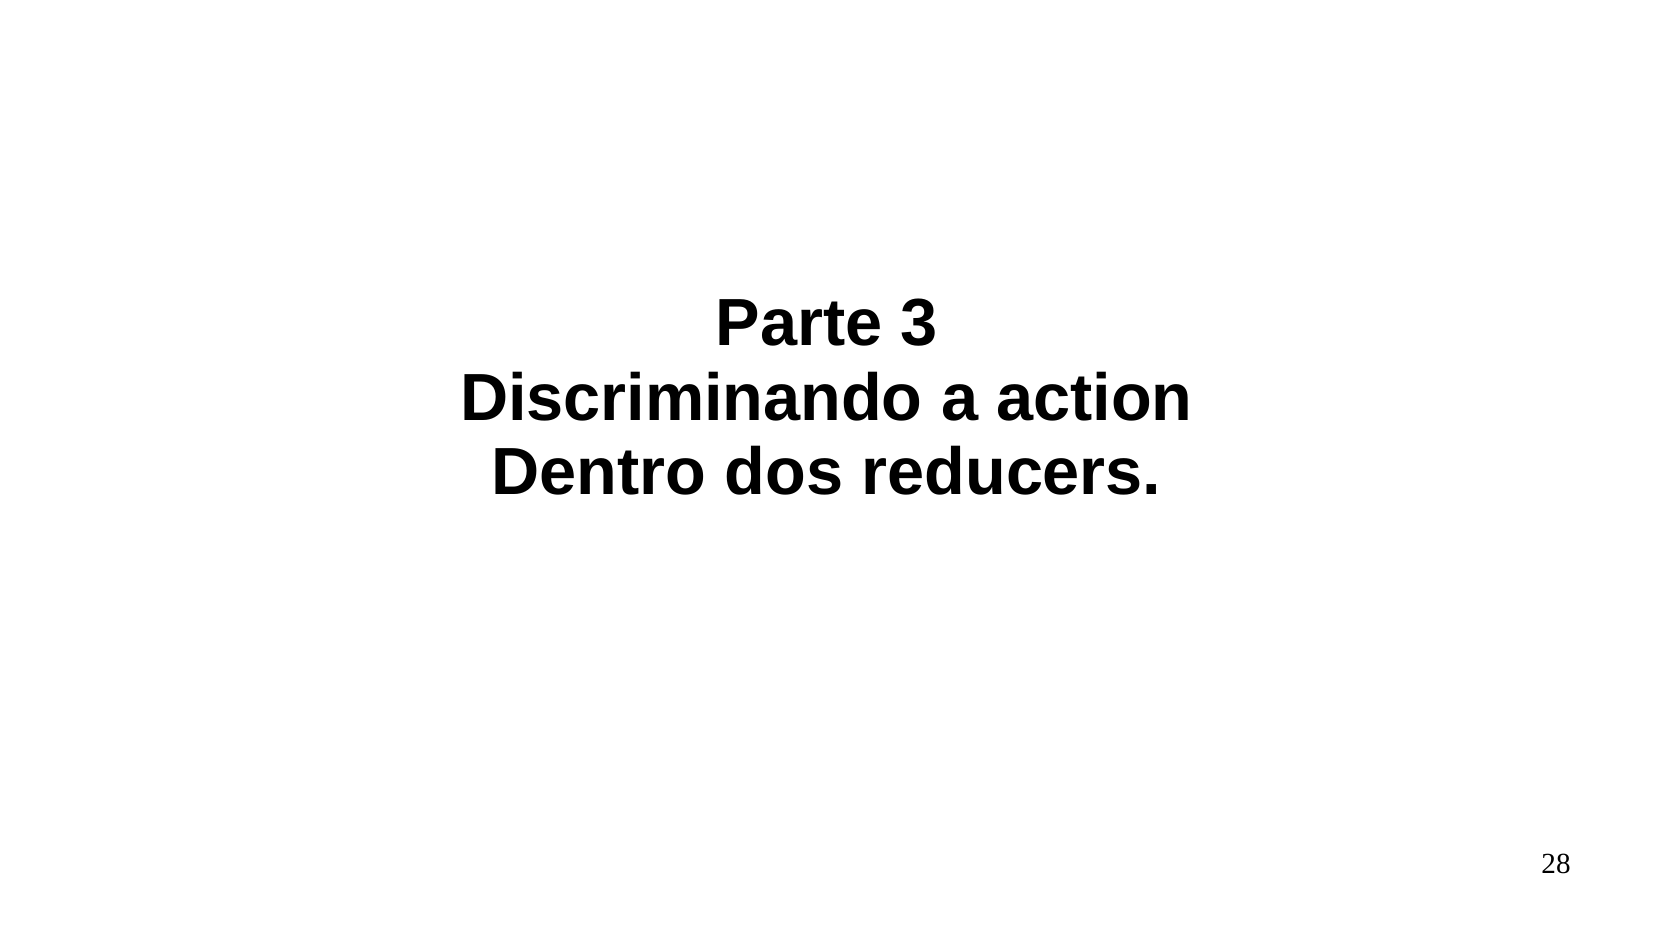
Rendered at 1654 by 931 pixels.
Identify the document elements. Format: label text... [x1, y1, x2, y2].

subtitle Parte 3 Discriminando a action Dentro dos reducers. [82, 37, 1571, 757]
